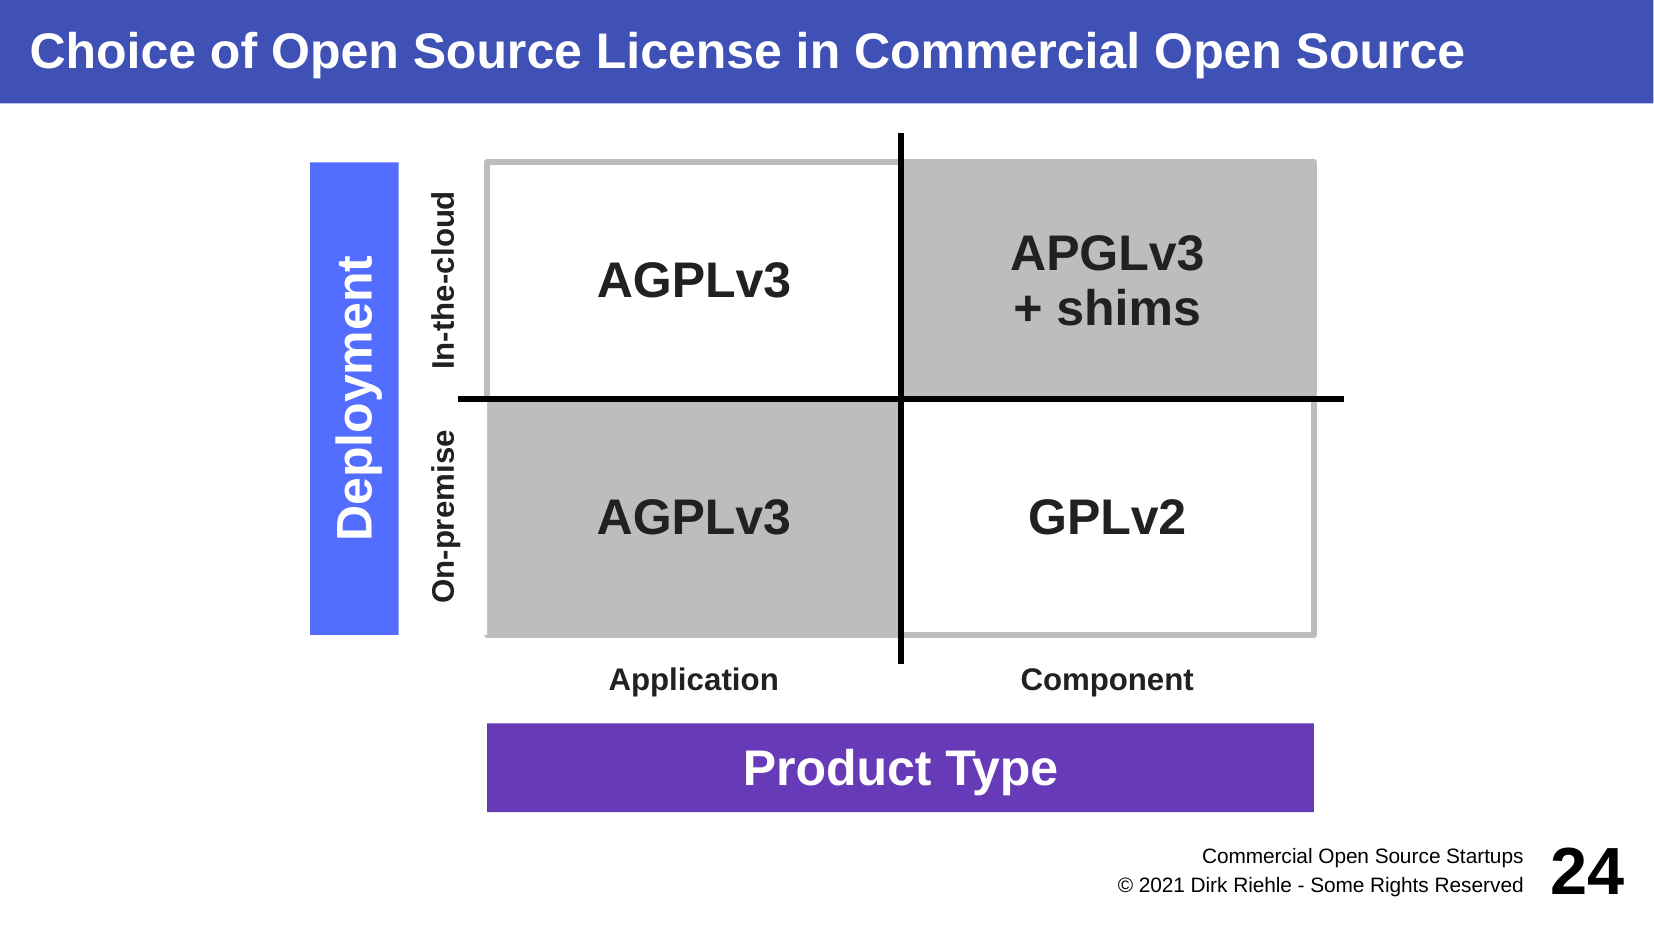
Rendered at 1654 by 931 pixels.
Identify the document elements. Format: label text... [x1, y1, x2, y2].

text_box Product Type [487, 723, 1314, 813]
text_box Component [900, 634, 1314, 723]
text_box On-premise [399, 399, 488, 635]
text_box AGPLv3 [488, 402, 898, 634]
title Choice of Open Source License in Commercial Open Source [0, 0, 1654, 104]
text_box Application [487, 634, 900, 723]
text_box APGLv3 + shims [904, 162, 1314, 396]
text_box GPLv2 [904, 402, 1314, 634]
text_box AGPLv3 [488, 162, 898, 396]
text_box In-the-cloud [399, 162, 488, 399]
text_box Deployment [310, 162, 399, 635]
